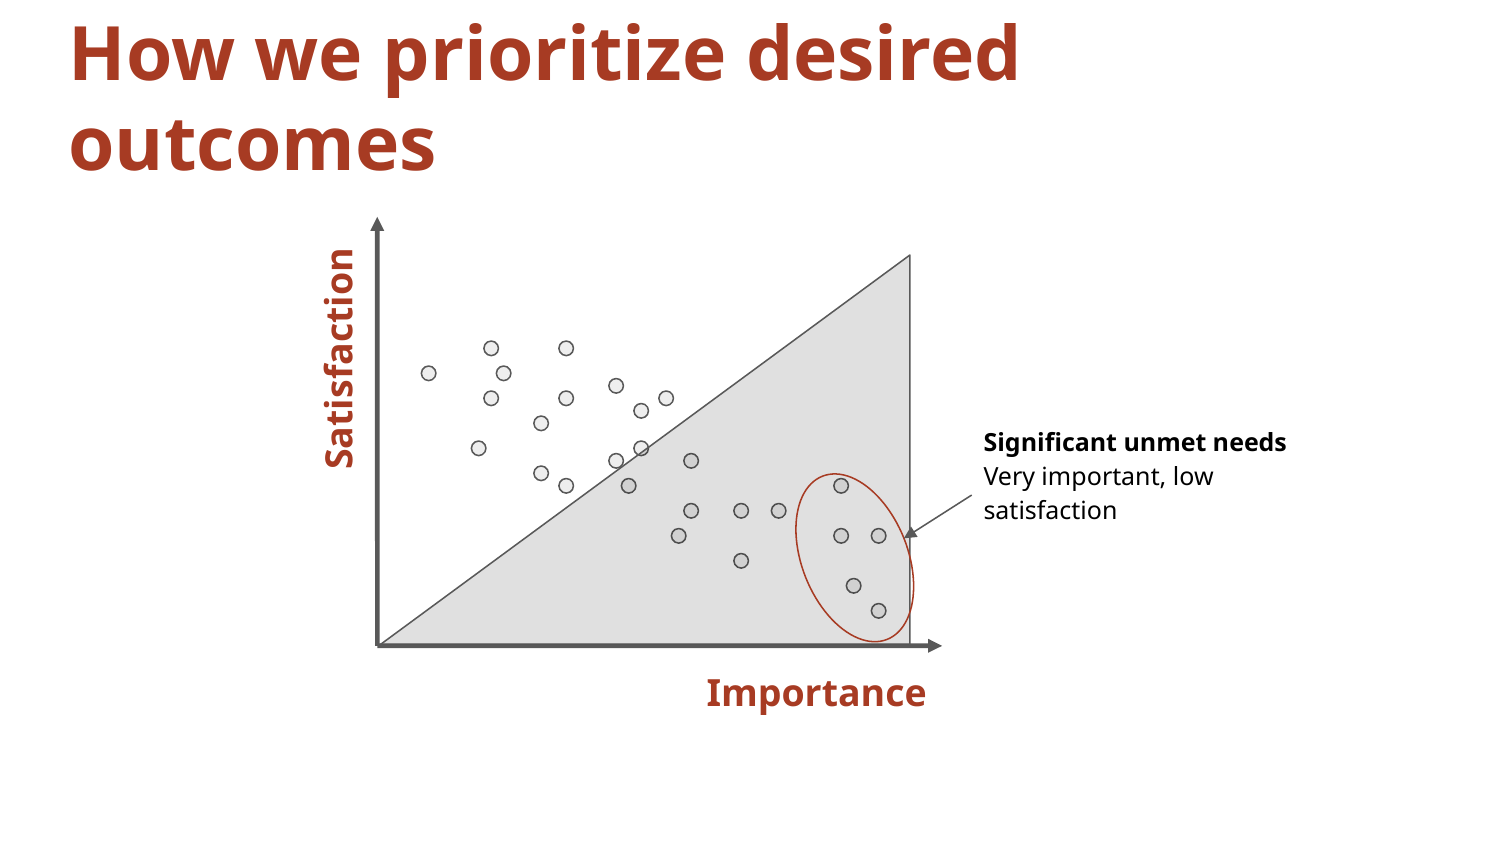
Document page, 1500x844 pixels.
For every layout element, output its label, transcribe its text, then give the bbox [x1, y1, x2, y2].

text_box Significant unmet needs Very important, low satisfaction [968, 393, 1339, 554]
text_box [533, 466, 549, 481]
text_box [496, 366, 511, 381]
text_box Satisfaction [294, 223, 373, 494]
text_box [906, 538, 910, 550]
text_box [558, 341, 574, 356]
text_box [658, 391, 674, 406]
text_box How we prioritize desired outcomes [53, 39, 1391, 152]
text_box [533, 416, 549, 431]
text_box [608, 378, 624, 394]
text_box Importance [682, 649, 952, 728]
text_box [633, 403, 649, 419]
text_box [421, 366, 436, 381]
text_box [483, 391, 499, 406]
text_box [558, 478, 574, 494]
text_box [471, 441, 486, 456]
text_box [558, 391, 574, 406]
text_box [483, 341, 499, 356]
text_box [379, 255, 910, 646]
text_box [797, 475, 910, 640]
